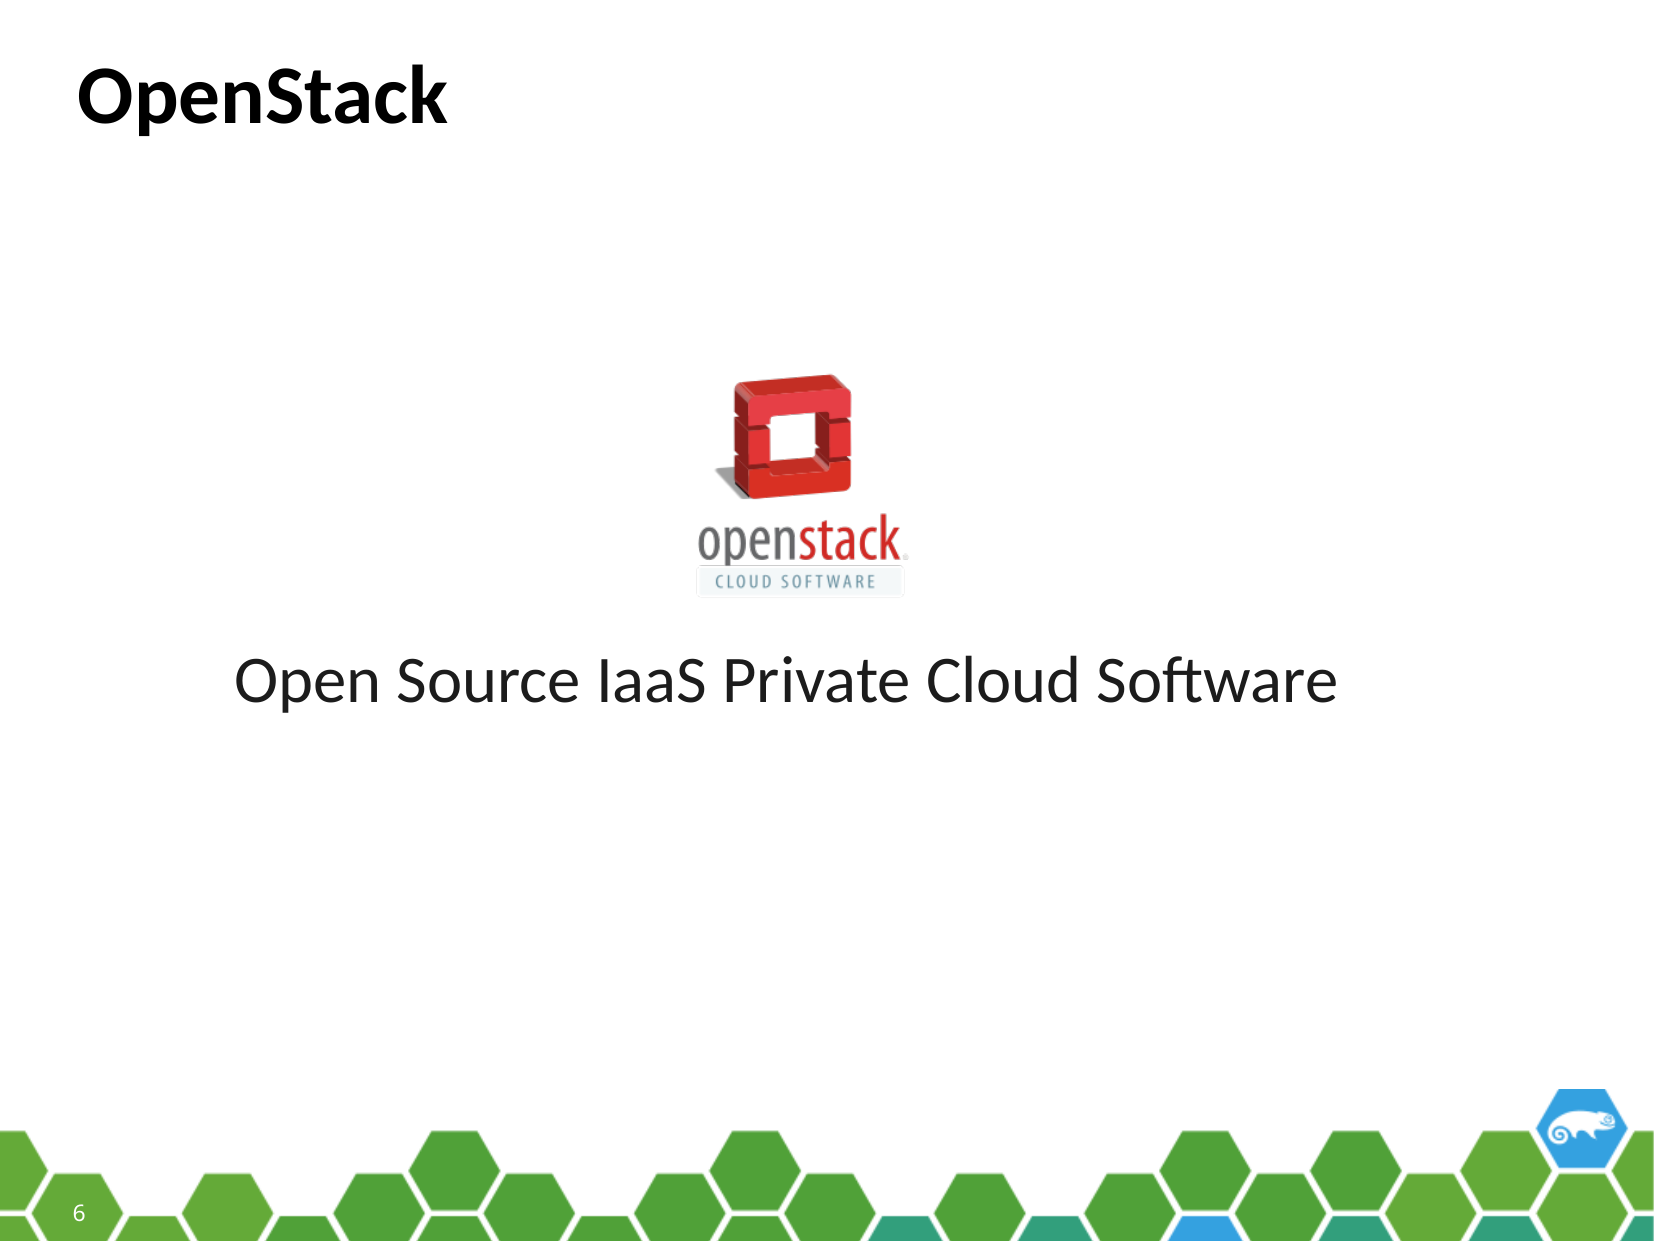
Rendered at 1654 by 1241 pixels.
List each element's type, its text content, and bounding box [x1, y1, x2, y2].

picture [660, 343, 946, 629]
title OpenStack [77, 13, 1441, 193]
text_box Open Source IaaS Private Cloud Software [219, 644, 1384, 794]
picture [0, 1089, 1654, 1241]
